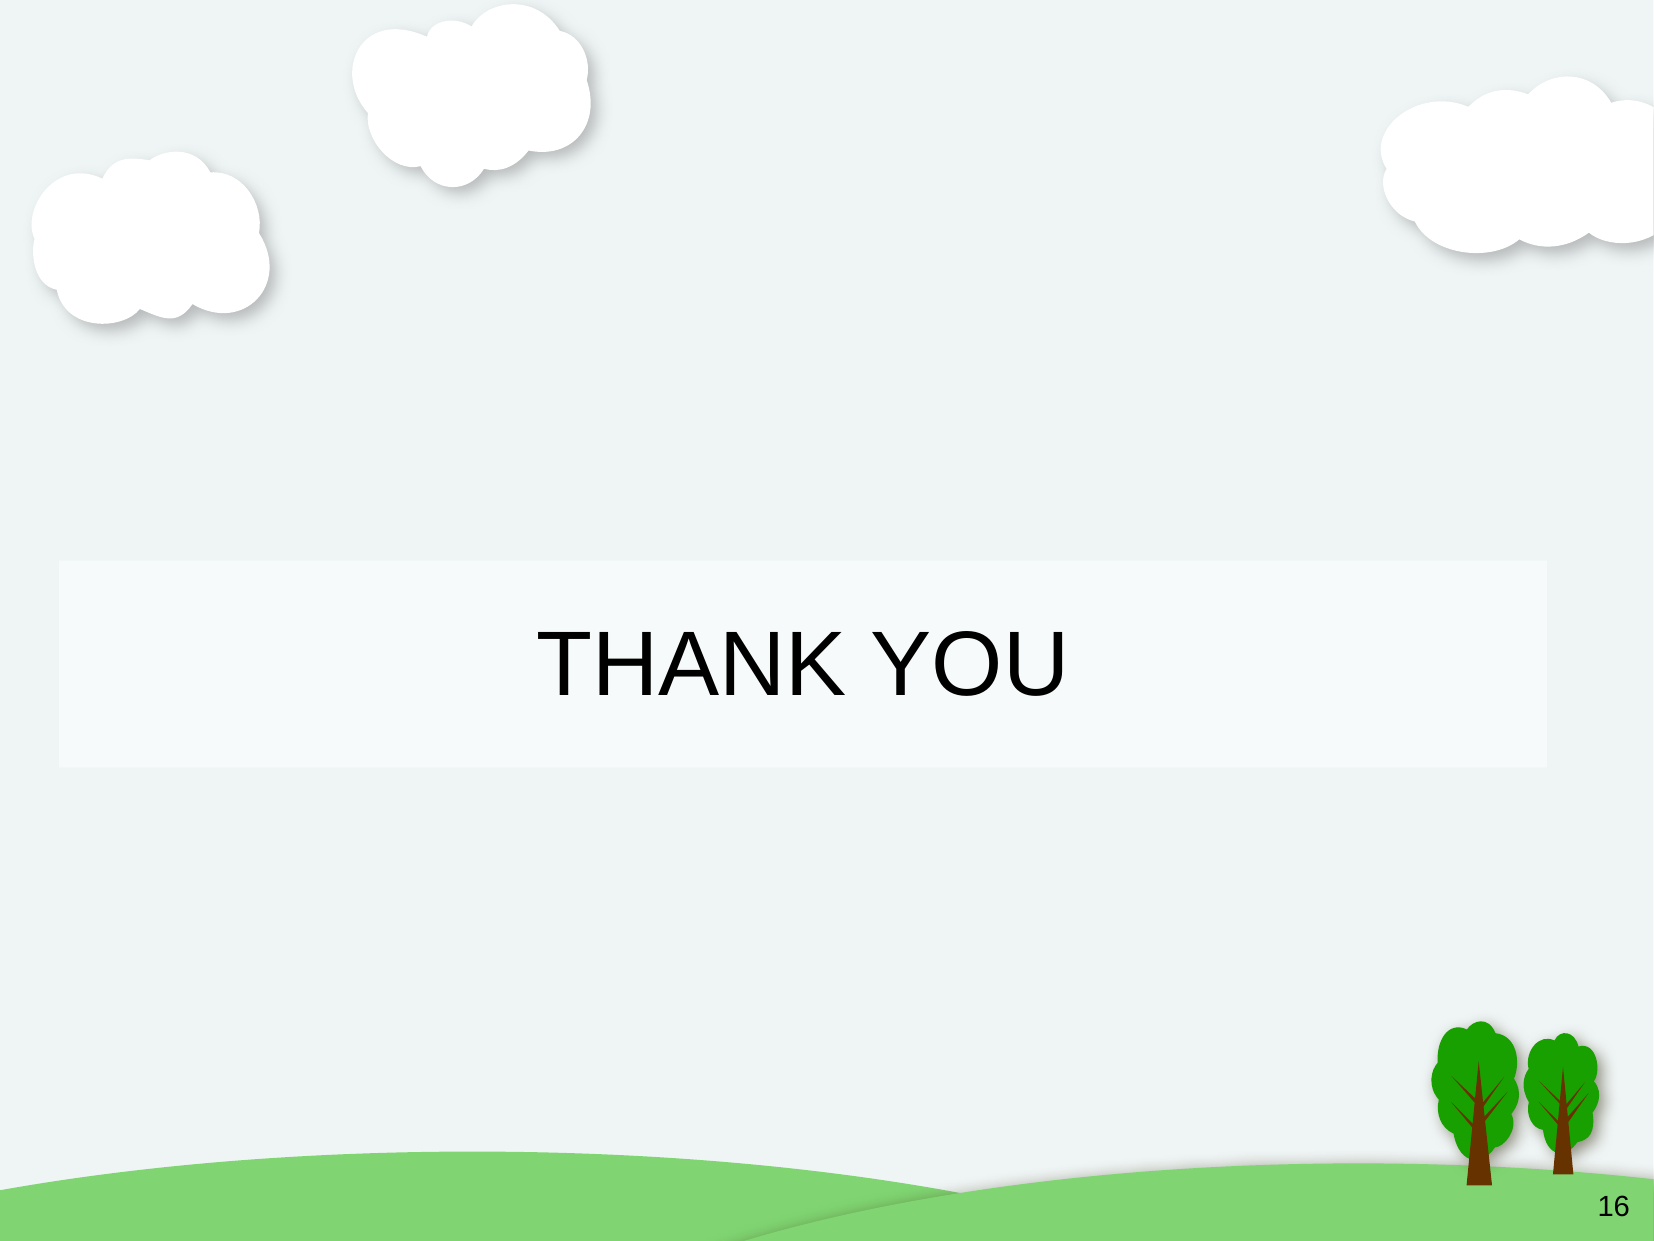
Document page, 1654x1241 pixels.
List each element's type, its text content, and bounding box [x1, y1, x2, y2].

title THANK YOU [59, 560, 1548, 768]
